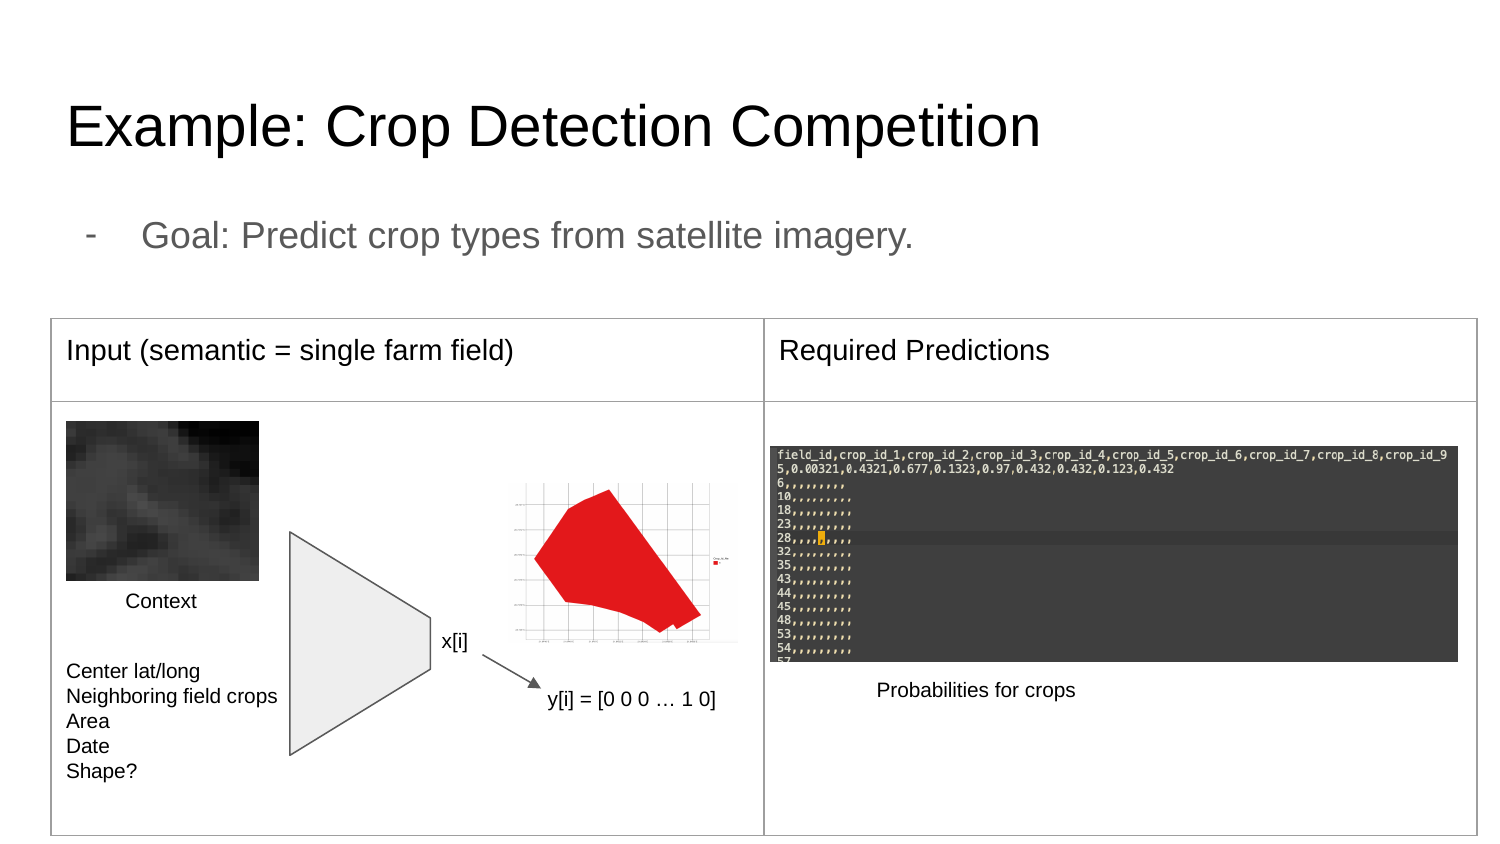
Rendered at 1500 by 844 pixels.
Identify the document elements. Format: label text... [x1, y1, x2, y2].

text_box Context [110, 572, 312, 627]
table_header Required Predictions [765, 319, 1476, 401]
picture [770, 446, 1458, 662]
text_box Center lat/long Neighboring field crops Area Date Shape? [51, 642, 369, 763]
text_box [289, 531, 426, 756]
picture [508, 483, 738, 643]
text_box Probabilities for crops [861, 661, 1212, 756]
picture [66, 421, 259, 582]
table_header Input (semantic = single farm field) [52, 319, 763, 401]
list Goal: Predict crop types from satellite imagery. [51, 189, 1449, 318]
text_box y[i] = [0 0 0 … 1 0] [532, 670, 762, 747]
table_cell [765, 402, 1476, 835]
title Example: Crop Detection Competition [51, 72, 1449, 167]
table_cell [52, 402, 763, 835]
text_box x[i] [426, 612, 656, 689]
